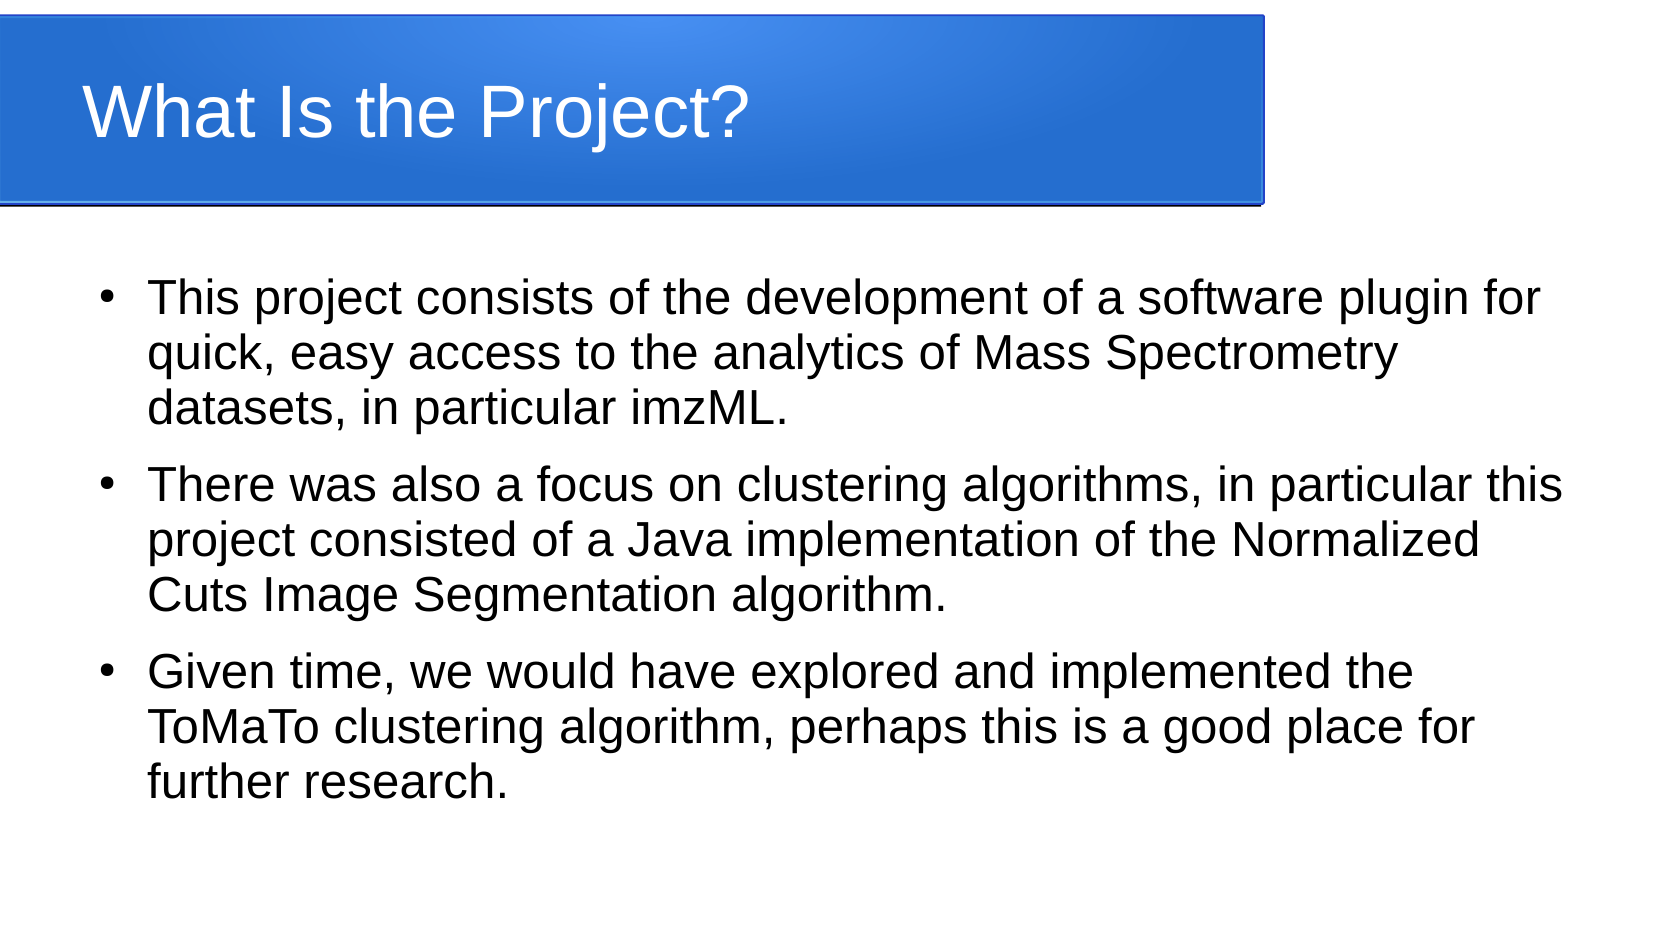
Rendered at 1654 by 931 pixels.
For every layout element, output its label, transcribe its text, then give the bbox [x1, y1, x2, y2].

title What Is the Project? [82, 35, 1235, 189]
list This project consists of the development of a software plugin for quick, easy access to the analytics of Mass Spectrometry datasets, in particular imzML. There was also a focus on clustering algorithms, in particular this project consisted of a Java implementation of the Normalized Cuts Image Segmentation algorithm. Given time, we would have explored and implemented the ToMaTo clustering algorithm, perhaps this is a good place for further research. [82, 270, 1571, 810]
